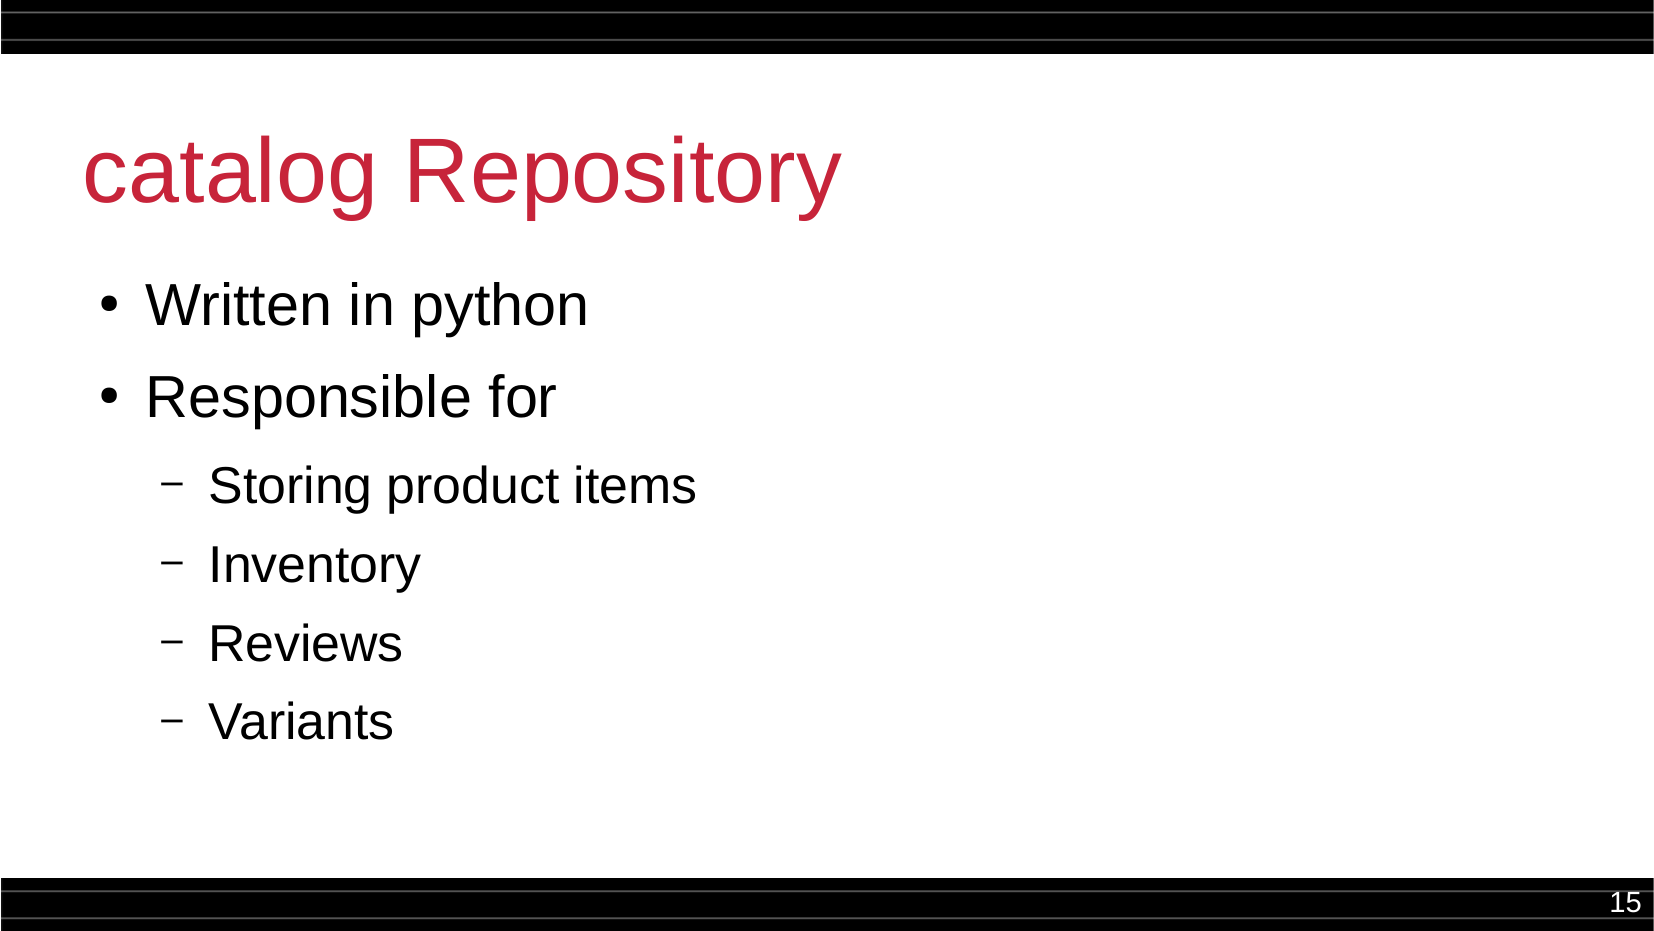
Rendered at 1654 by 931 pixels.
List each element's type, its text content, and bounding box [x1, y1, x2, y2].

picture [1, 0, 1654, 54]
list Written in python Responsible for Storing product items Inventory Reviews Variants [82, 271, 1571, 758]
picture [1, 878, 1654, 931]
title catalog Repository [82, 92, 1571, 249]
